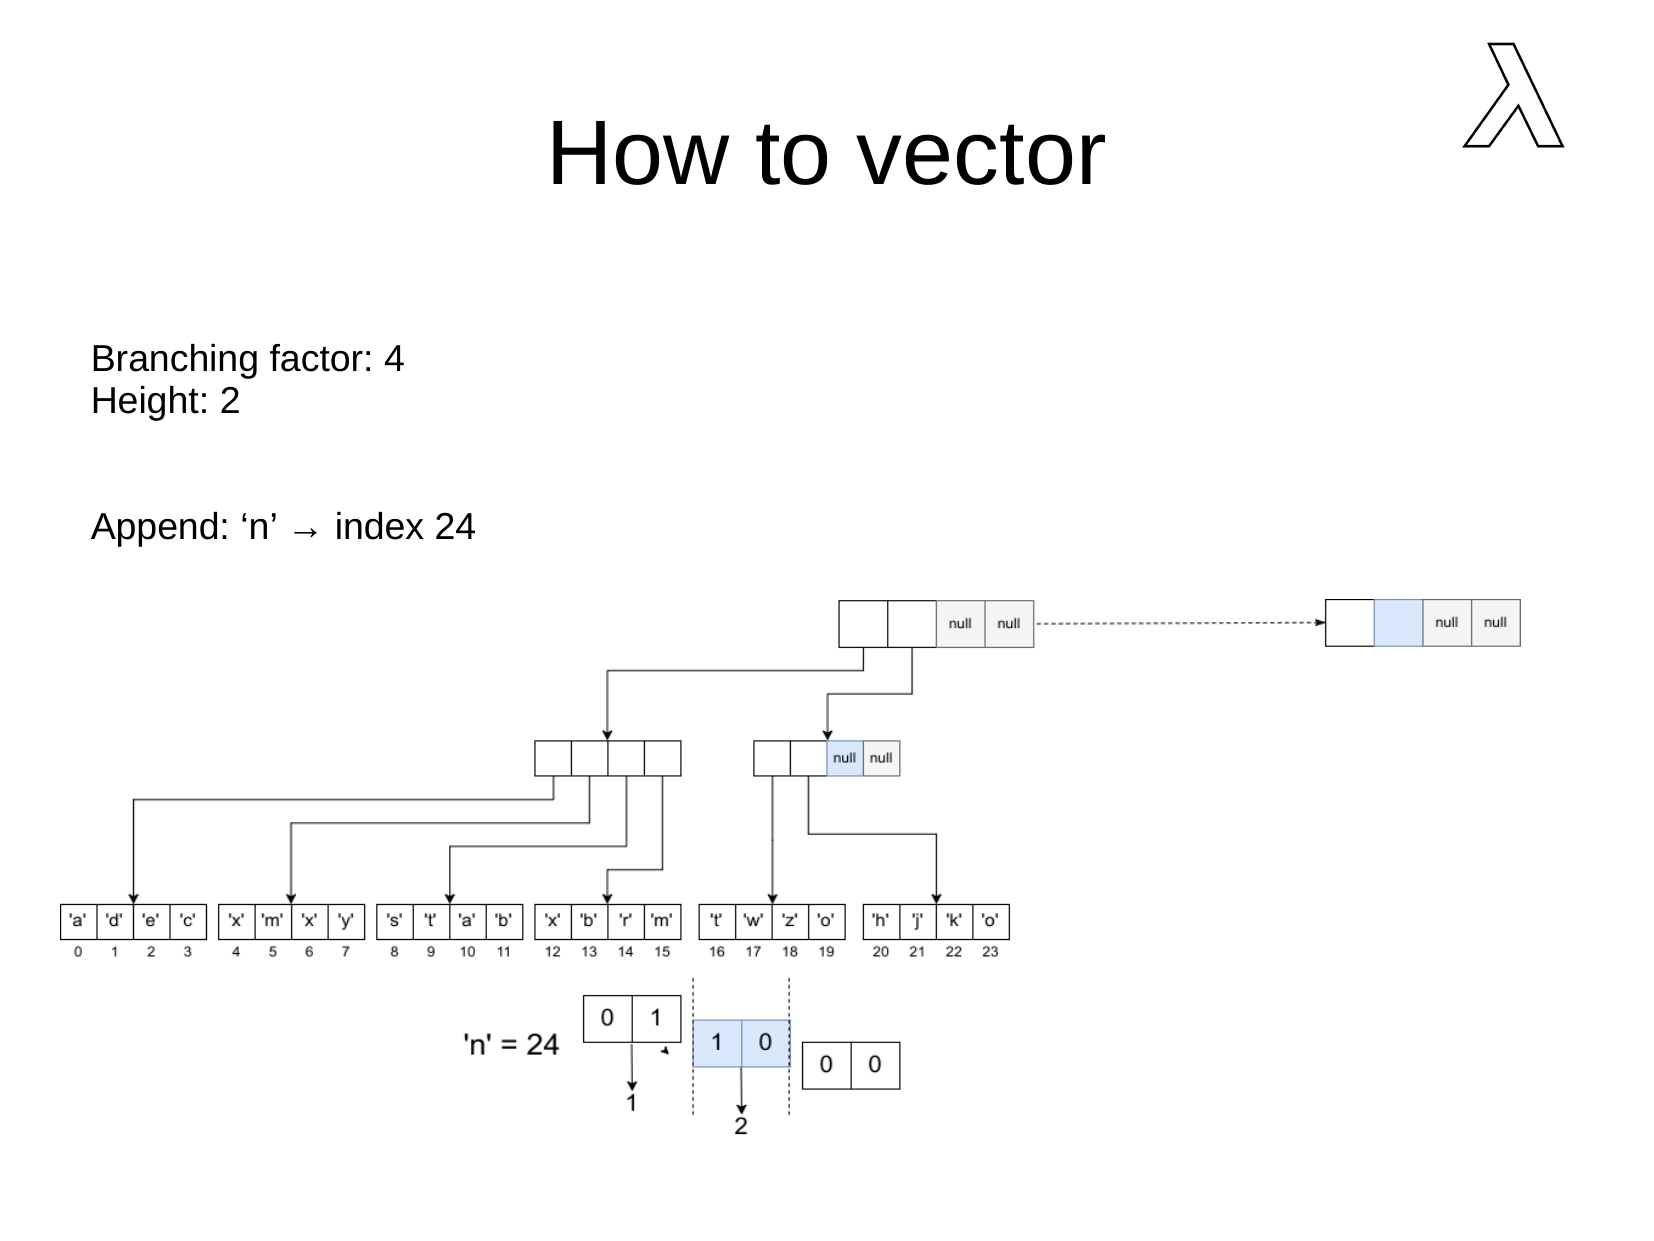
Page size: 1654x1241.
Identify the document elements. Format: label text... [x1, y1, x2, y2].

picture [60, 599, 1521, 1141]
title How to vector [82, 49, 1571, 257]
text_box Branching factor: 4 Height: 2 Append: ‘n’ → index 24 [76, 330, 492, 555]
picture [1440, 40, 1587, 151]
